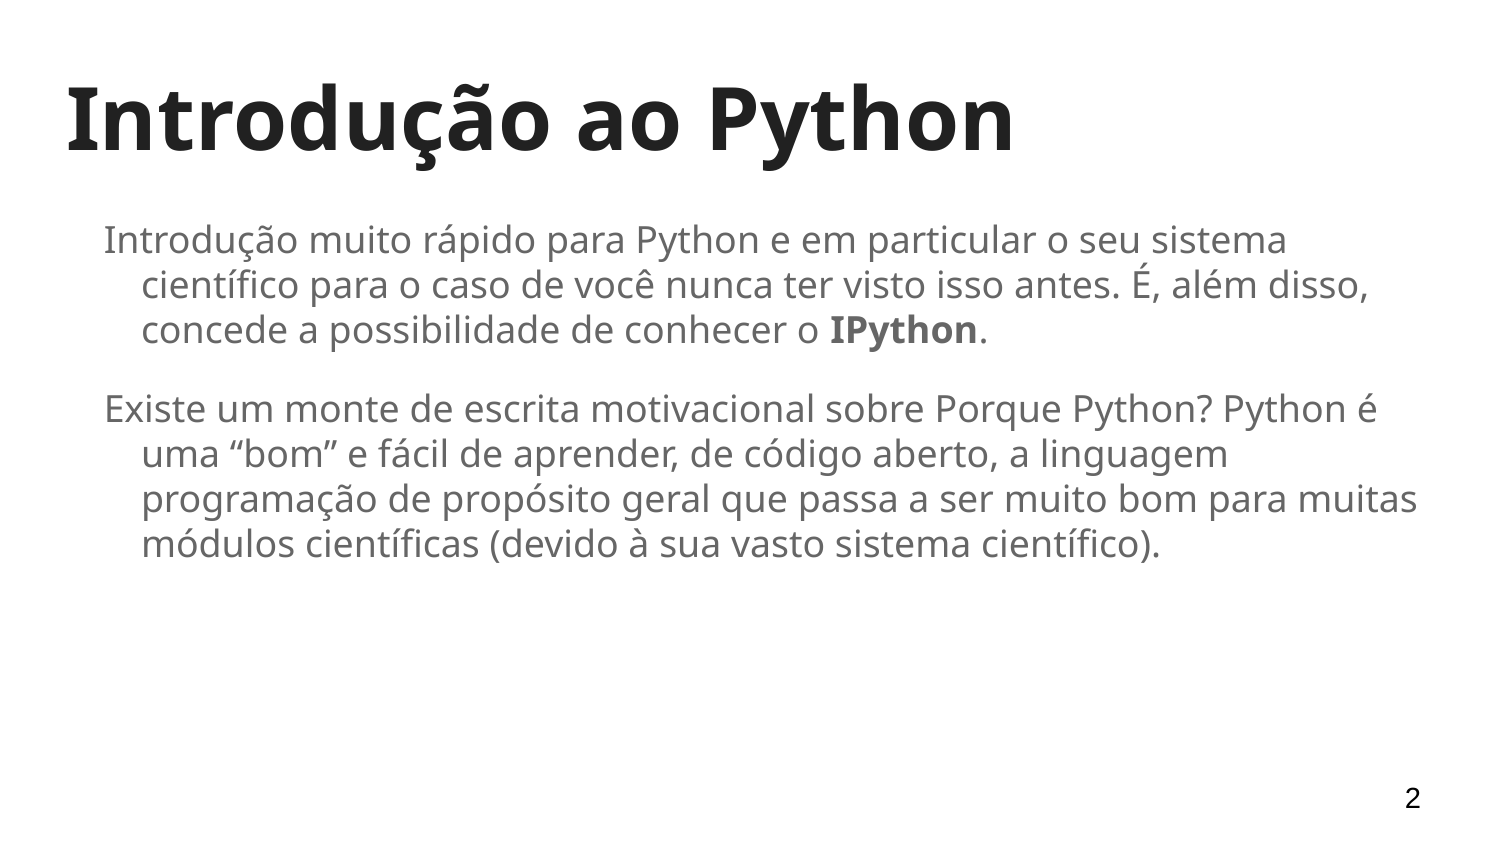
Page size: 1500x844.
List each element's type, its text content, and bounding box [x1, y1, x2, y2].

list Introdução muito rápido para Python e em particular o seu sistema científico para o caso de você nunca ter visto isso antes. É, além disso, concede a possibilidade de conhecer o IPython. Existe um monte de escrita motivacional sobre Porque Python? Python é uma “bom” e fácil de aprender, de código aberto, a linguagem programação de propósito geral que passa a ser muito bom para muitas módulos científicas (devido à sua vasto sistema científico). [51, 201, 1449, 750]
title Introdução ao Python [51, 48, 1449, 180]
slide_number <number> [1389, 764, 1480, 830]
